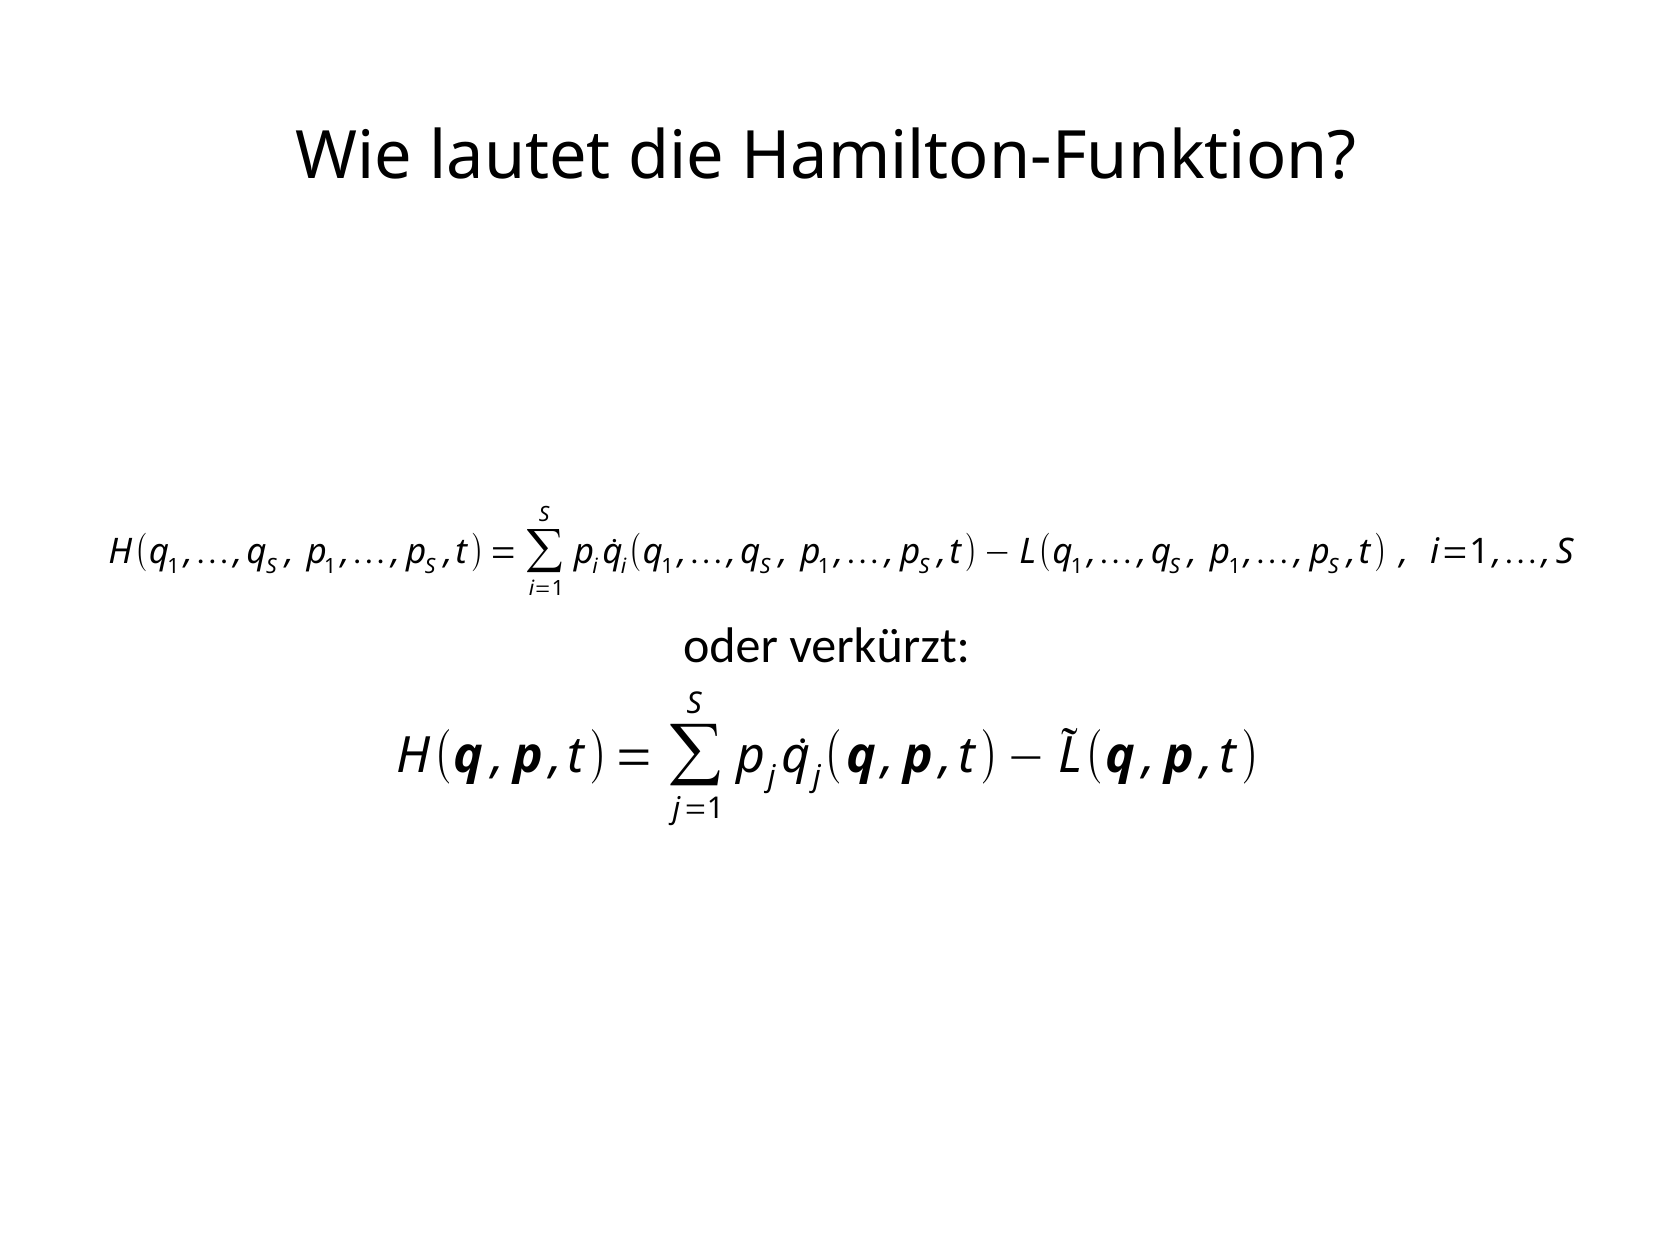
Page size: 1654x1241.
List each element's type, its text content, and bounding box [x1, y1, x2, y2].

chart [389, 685, 1264, 827]
chart [104, 502, 1581, 602]
title Wie lautet die Hamilton-Funktion? [82, 49, 1571, 257]
subtitle oder verkürzt: [82, 290, 1571, 1010]
